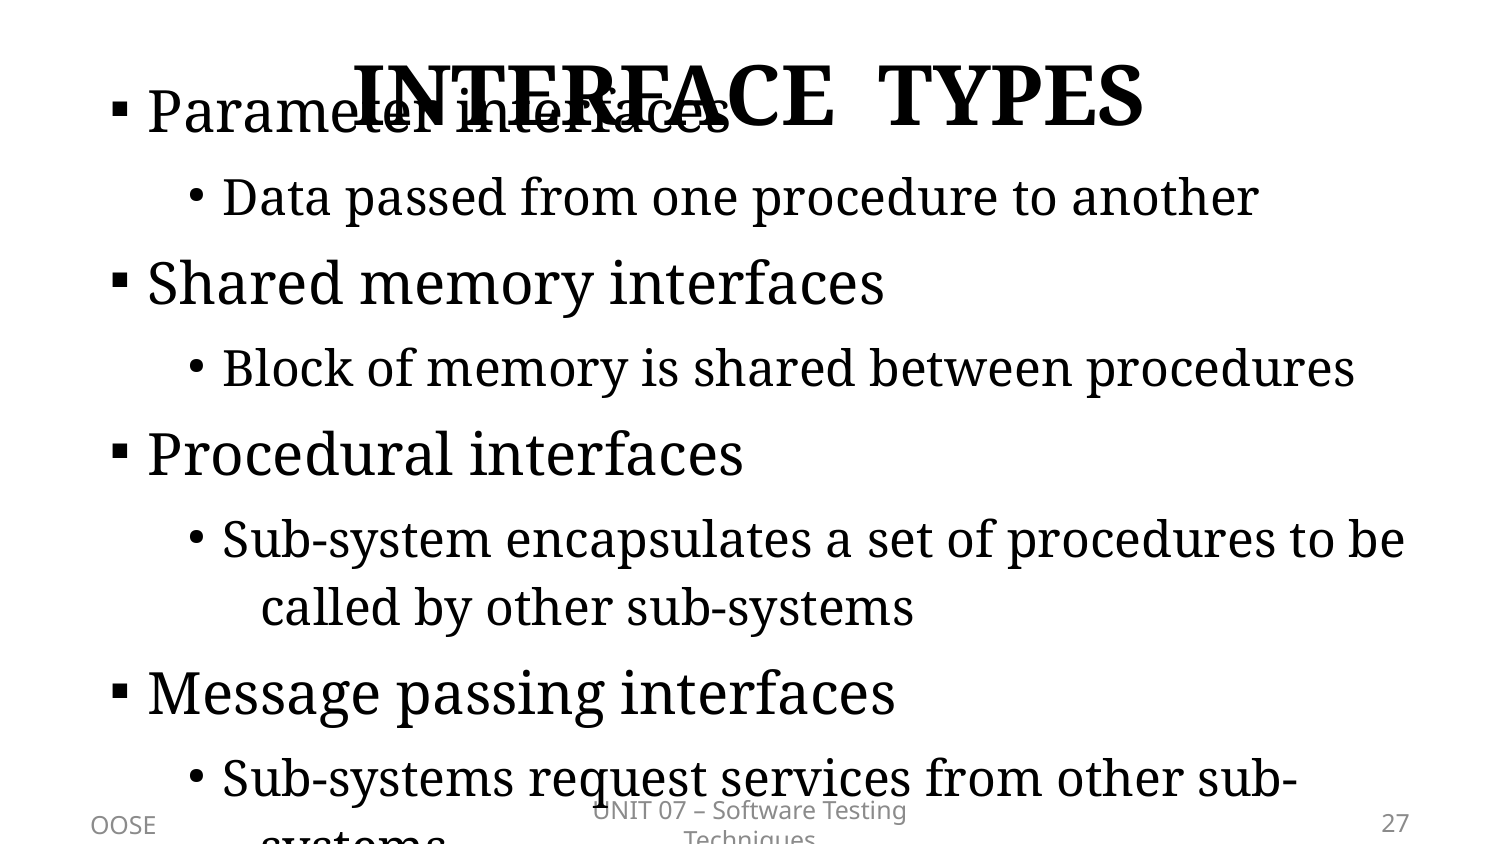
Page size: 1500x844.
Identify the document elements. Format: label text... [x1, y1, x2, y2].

subtitle Parameter interfaces Data passed from one procedure to another Shared memory interfaces Block of memory is shared between procedures Procedural interfaces Sub-system encapsulates a set of procedures to be called by other sub-systems Message passing interfaces Sub-systems request services from other sub-systems [75, 167, 1425, 783]
title INTERFACE TYPES [75, 23, 1425, 164]
